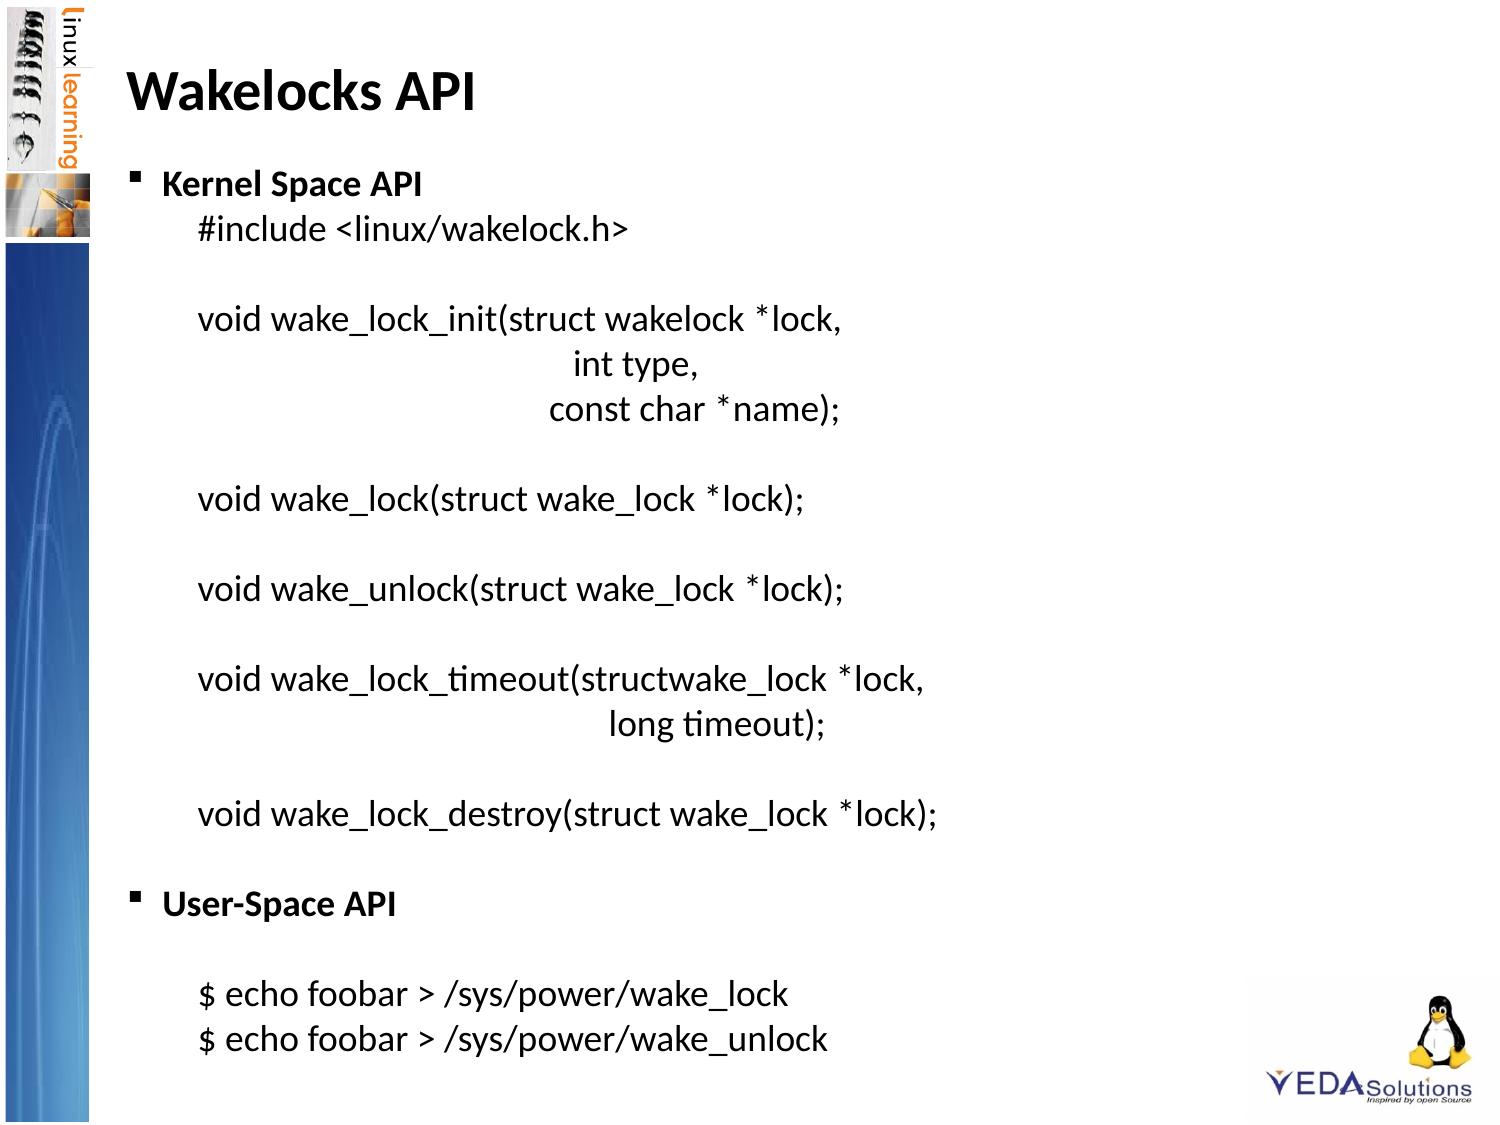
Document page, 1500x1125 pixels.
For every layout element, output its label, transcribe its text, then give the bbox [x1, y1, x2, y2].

picture [5, 243, 89, 1122]
picture [1245, 977, 1500, 1125]
text_box Kernel Space API #include <linux/wakelock.h> void wake_lock_init(struct wakelock *lock, int type, const char *name); void wake_lock(struct wake_lock *lock); void wake_unlock(struct wake_lock *lock); void wake_lock_timeout(structwake_lock *lock, long timeout); void wake_lock_destroy(struct wake_lock *lock); User-Space API $ echo foobar > /sys/power/wake_lock $ echo foobar > /sys/power/wake_unlock [112, 101, 1380, 911]
picture [5, 0, 97, 237]
text_box Wakelocks API [112, 45, 1425, 197]
